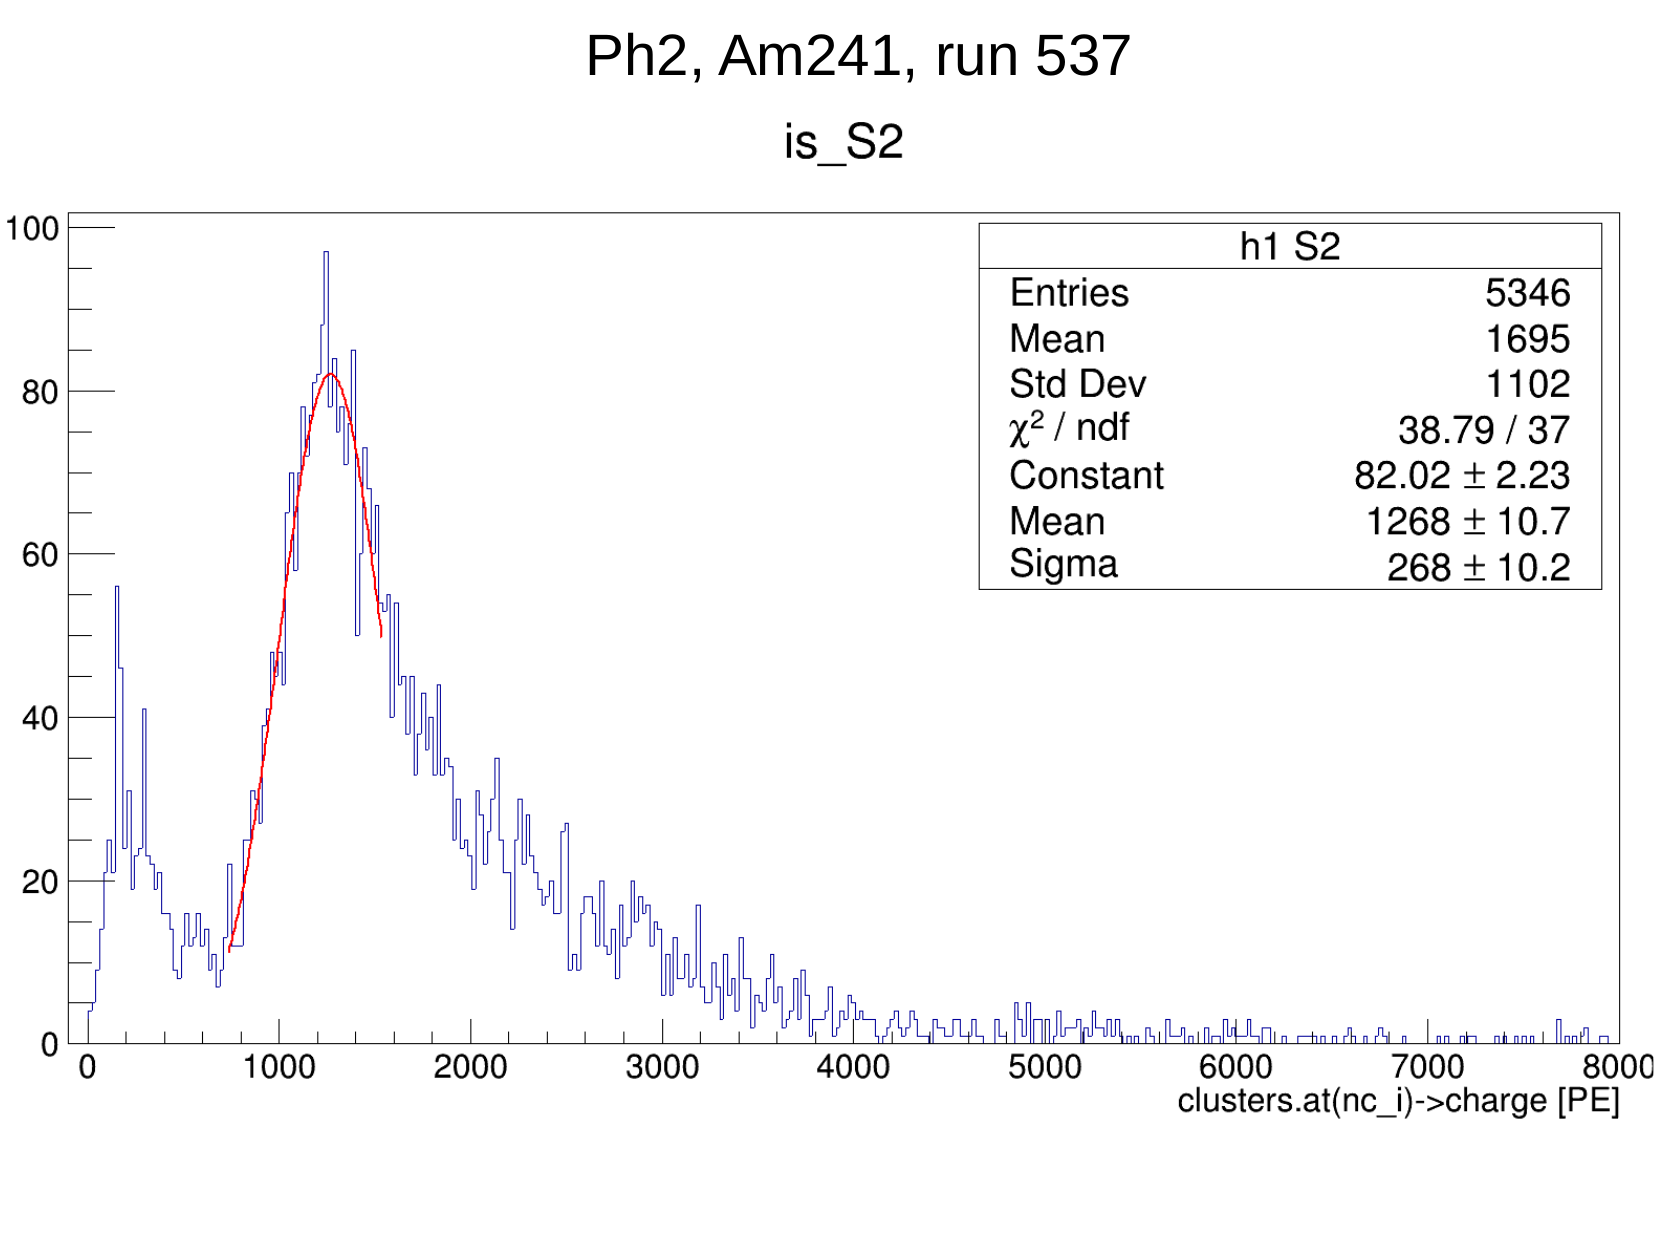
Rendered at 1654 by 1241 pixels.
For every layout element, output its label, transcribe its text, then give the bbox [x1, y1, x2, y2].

picture [6, 120, 1654, 1126]
text_box Ph2, Am241, run 537 [518, 15, 1201, 120]
